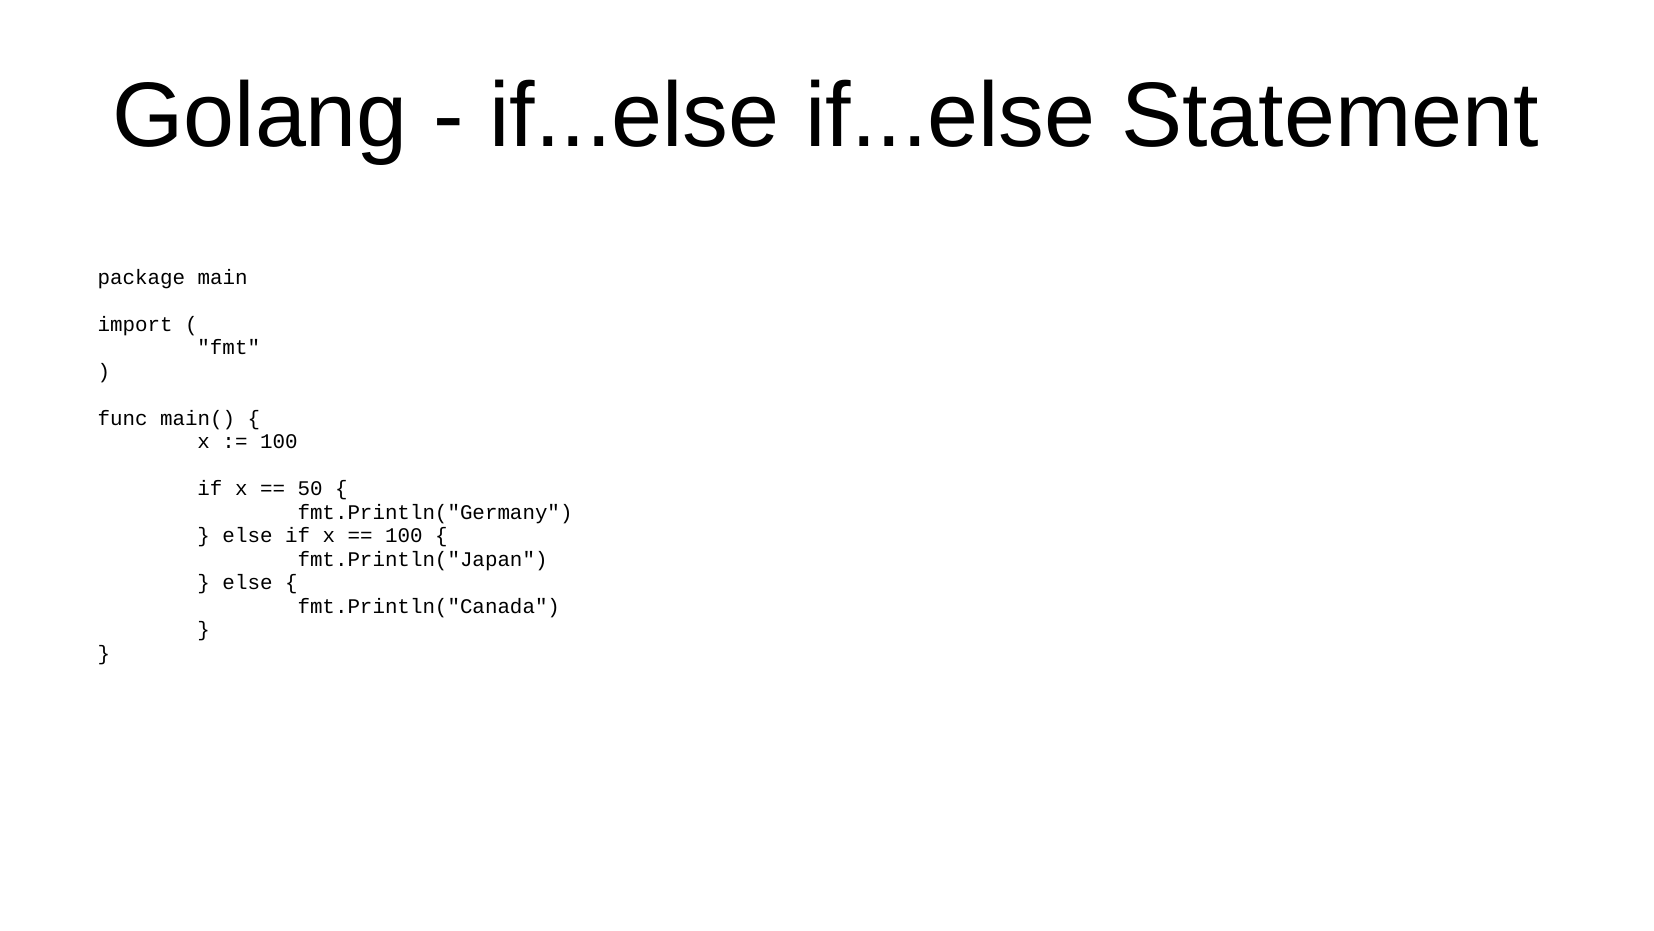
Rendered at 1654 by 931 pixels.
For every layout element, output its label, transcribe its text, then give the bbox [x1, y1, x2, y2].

title Golang - if...else if...else Statement [82, 37, 1571, 193]
text_box package main import ( "fmt" ) func main() { x := 100 if x == 50 { fmt.Println("Germany") } else if x == 100 { fmt.Println("Japan") } else { fmt.Println("Canada") } } [82, 259, 1085, 675]
